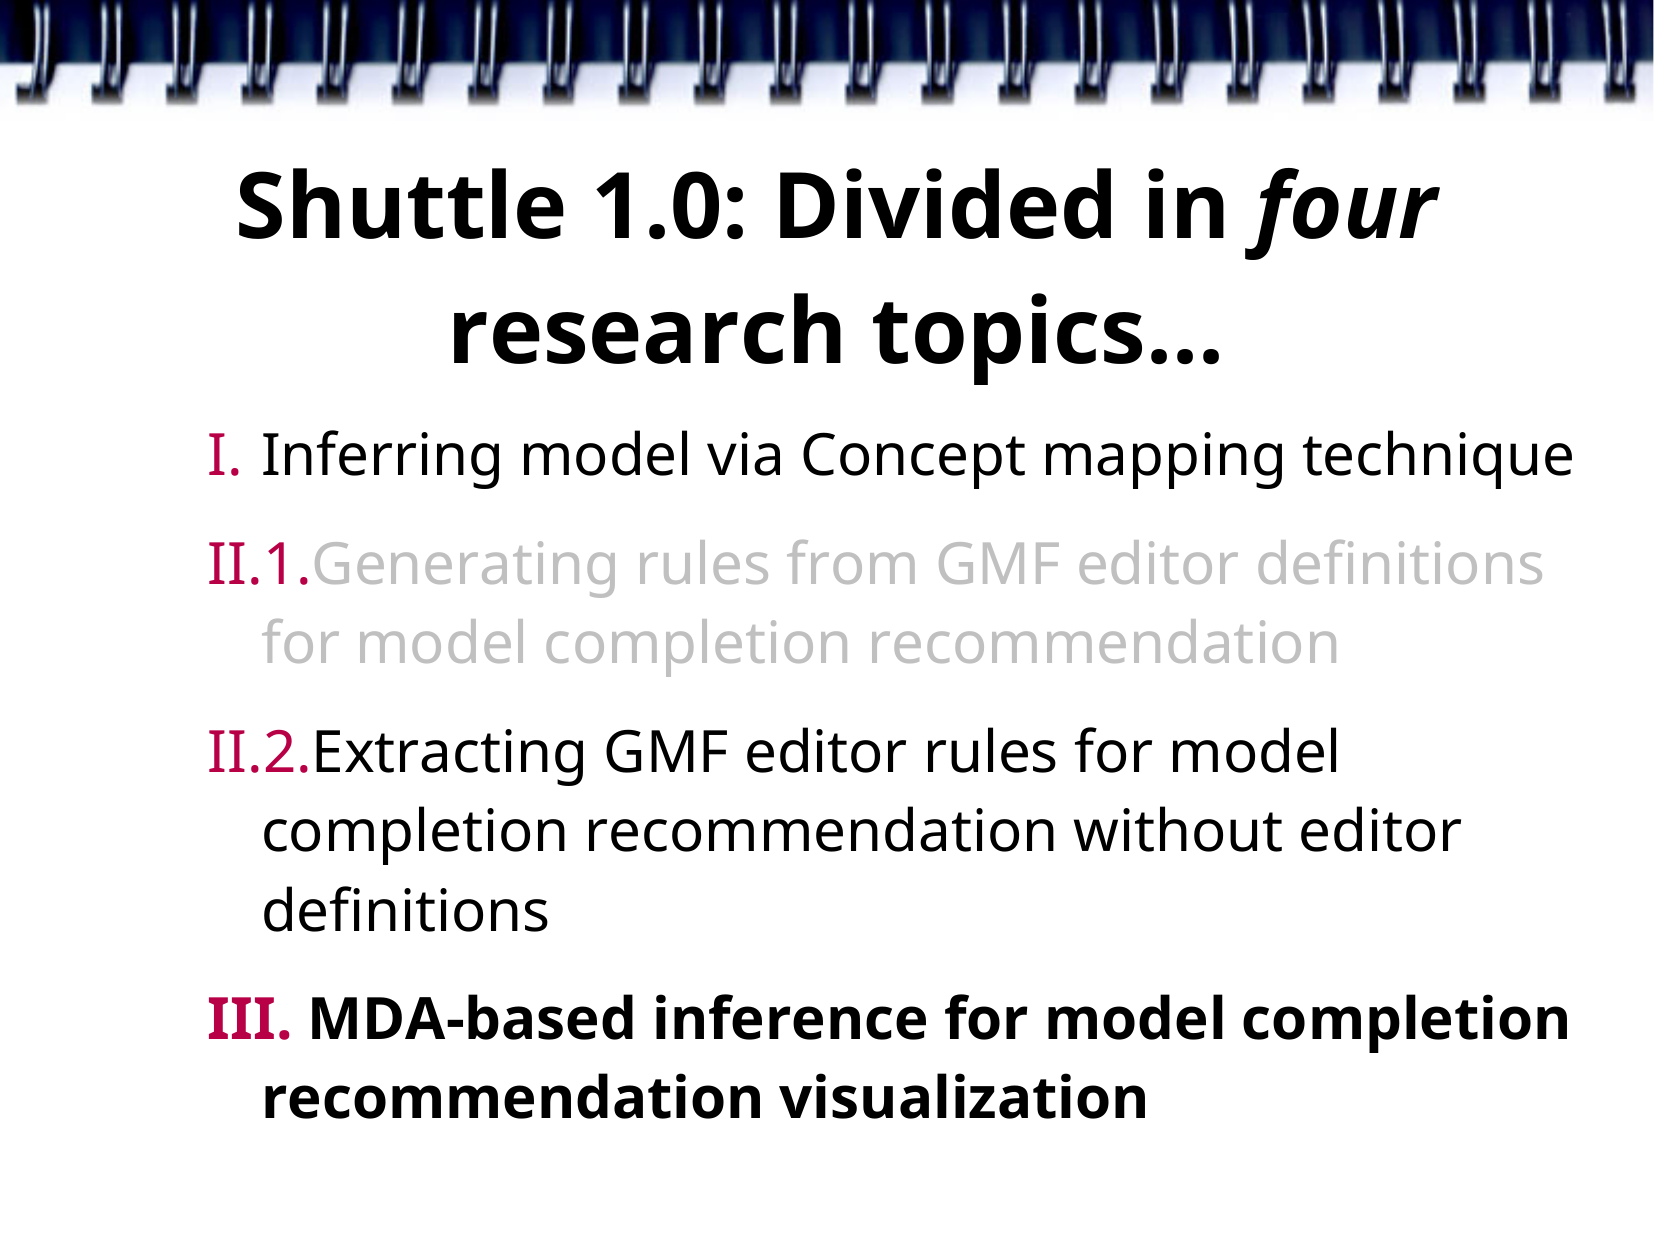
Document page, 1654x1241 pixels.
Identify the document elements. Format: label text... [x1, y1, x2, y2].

list Inferring model via Concept mapping technique Generating rules from GMF editor definitions for model completion recommendation Extracting GMF editor rules for model completion recommendation without editor definitions III. MDA-based inference for model completion recommendation visualization [190, 413, 1595, 1193]
title Shuttle 1.0: Divided in four research topics... [139, 151, 1535, 381]
picture [0, 0, 1654, 121]
